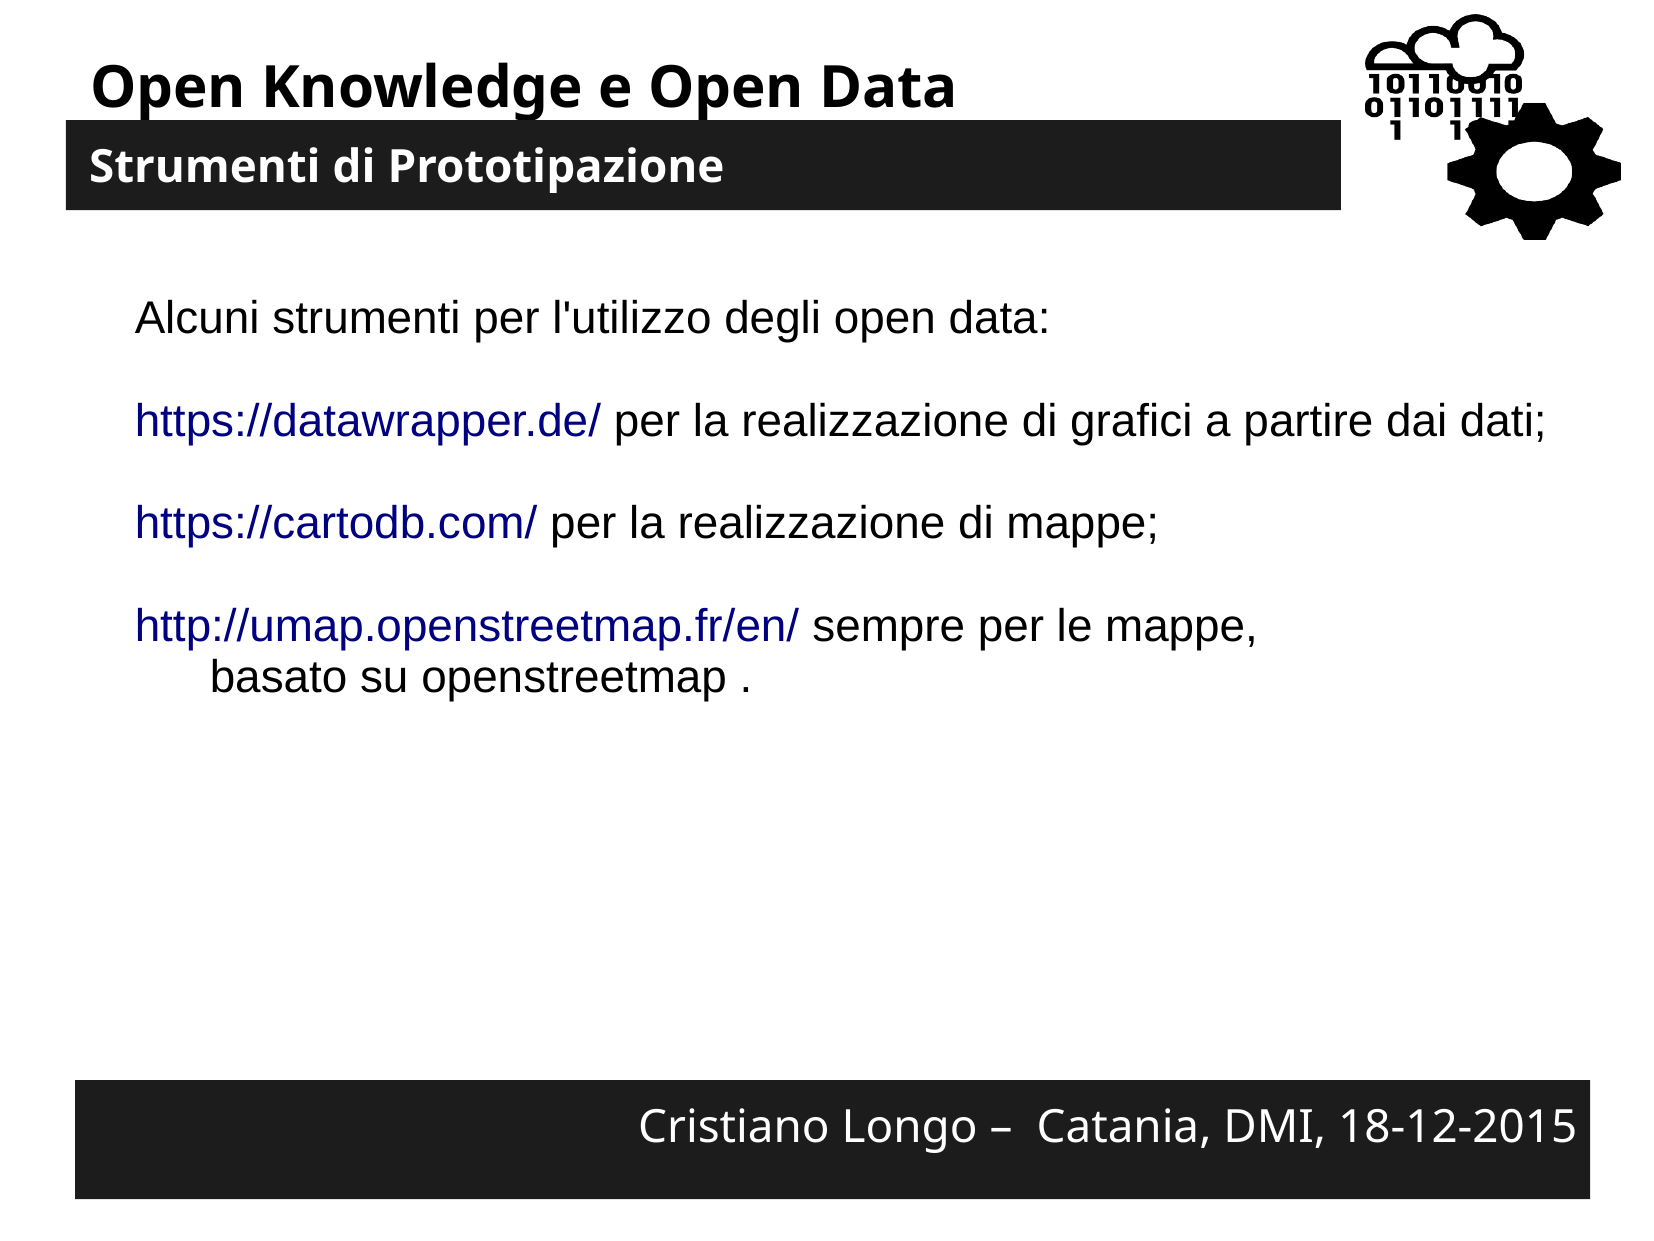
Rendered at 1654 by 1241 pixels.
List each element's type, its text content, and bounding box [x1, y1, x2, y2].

text_box Alcuni strumenti per l'utilizzo degli open data: https://datawrapper.de/ per la realizzazione di grafici a partire dai dati; https://cartodb.com/ per la realizzazione di mappe; http://umap.openstreetmap.fr/en/ sempre per le mappe, basato su openstreetmap . [120, 285, 1563, 710]
picture [1365, 14, 1621, 241]
list Strumenti di Prototipazione [65, 120, 1341, 211]
list Open Knowledge e Open Data [75, 45, 1325, 120]
list Cristiano Longo – Catania, DMI, 18-12-2015 [75, 1080, 1591, 1200]
